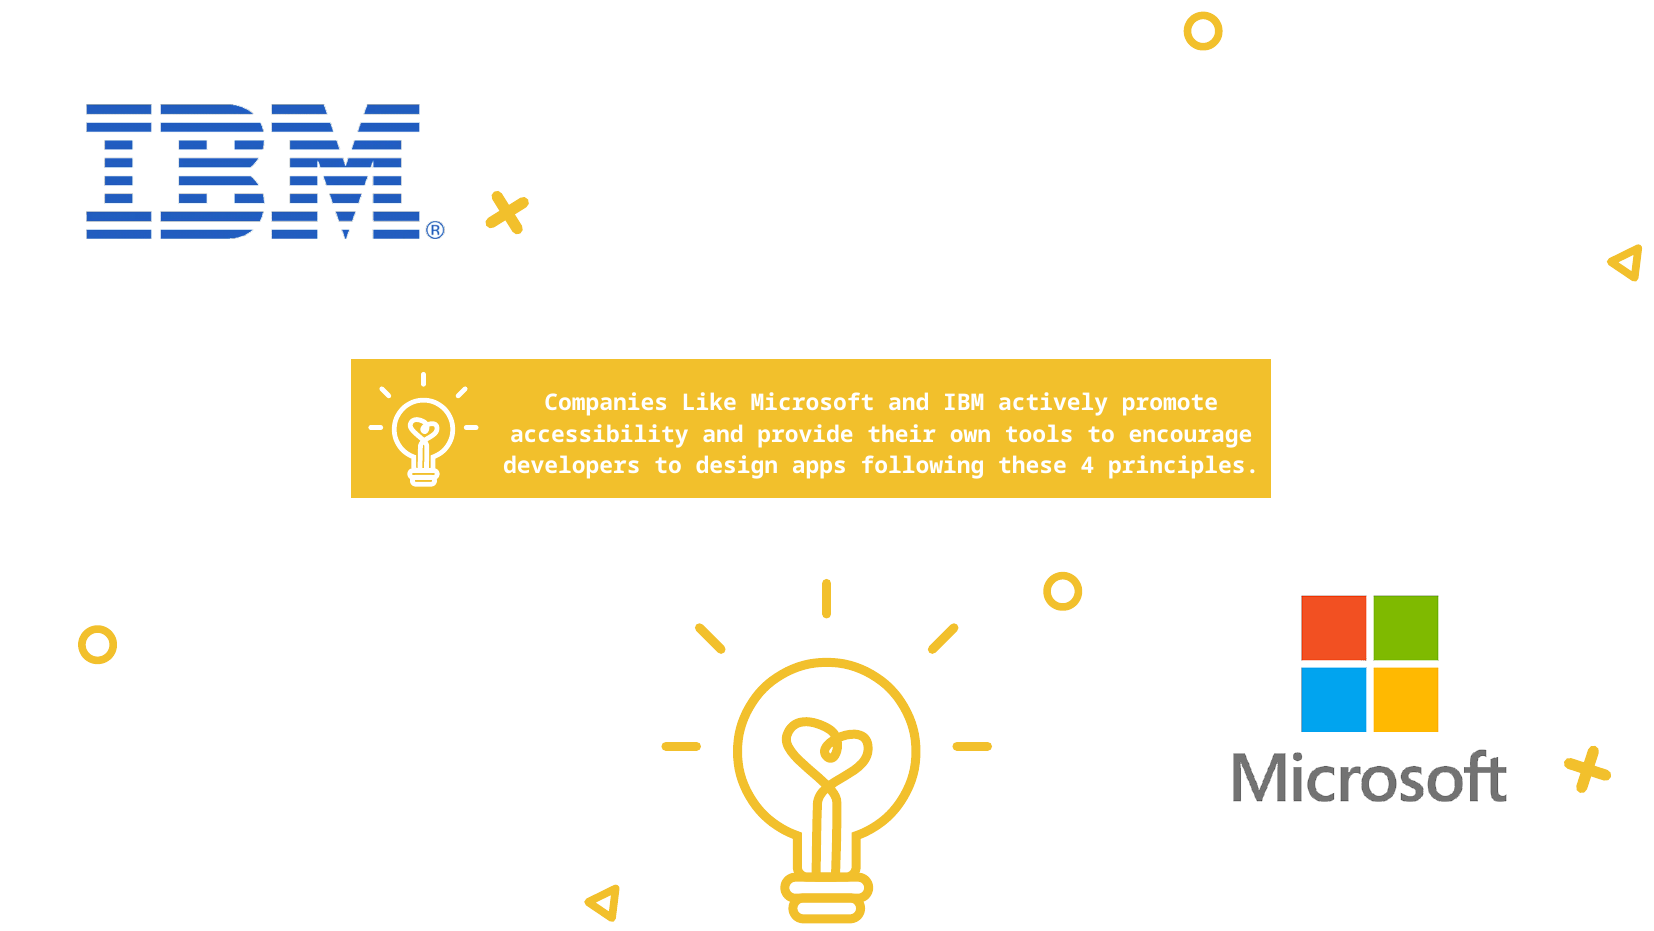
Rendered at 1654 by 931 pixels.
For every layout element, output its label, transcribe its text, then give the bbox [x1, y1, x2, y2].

picture [1200, 567, 1538, 826]
picture [75, 74, 450, 263]
title Companies Like Microsoft and IBM actively promote accessibility and provide their own tools to encourage developers to design apps following these 4 principles. [487, 375, 1276, 492]
